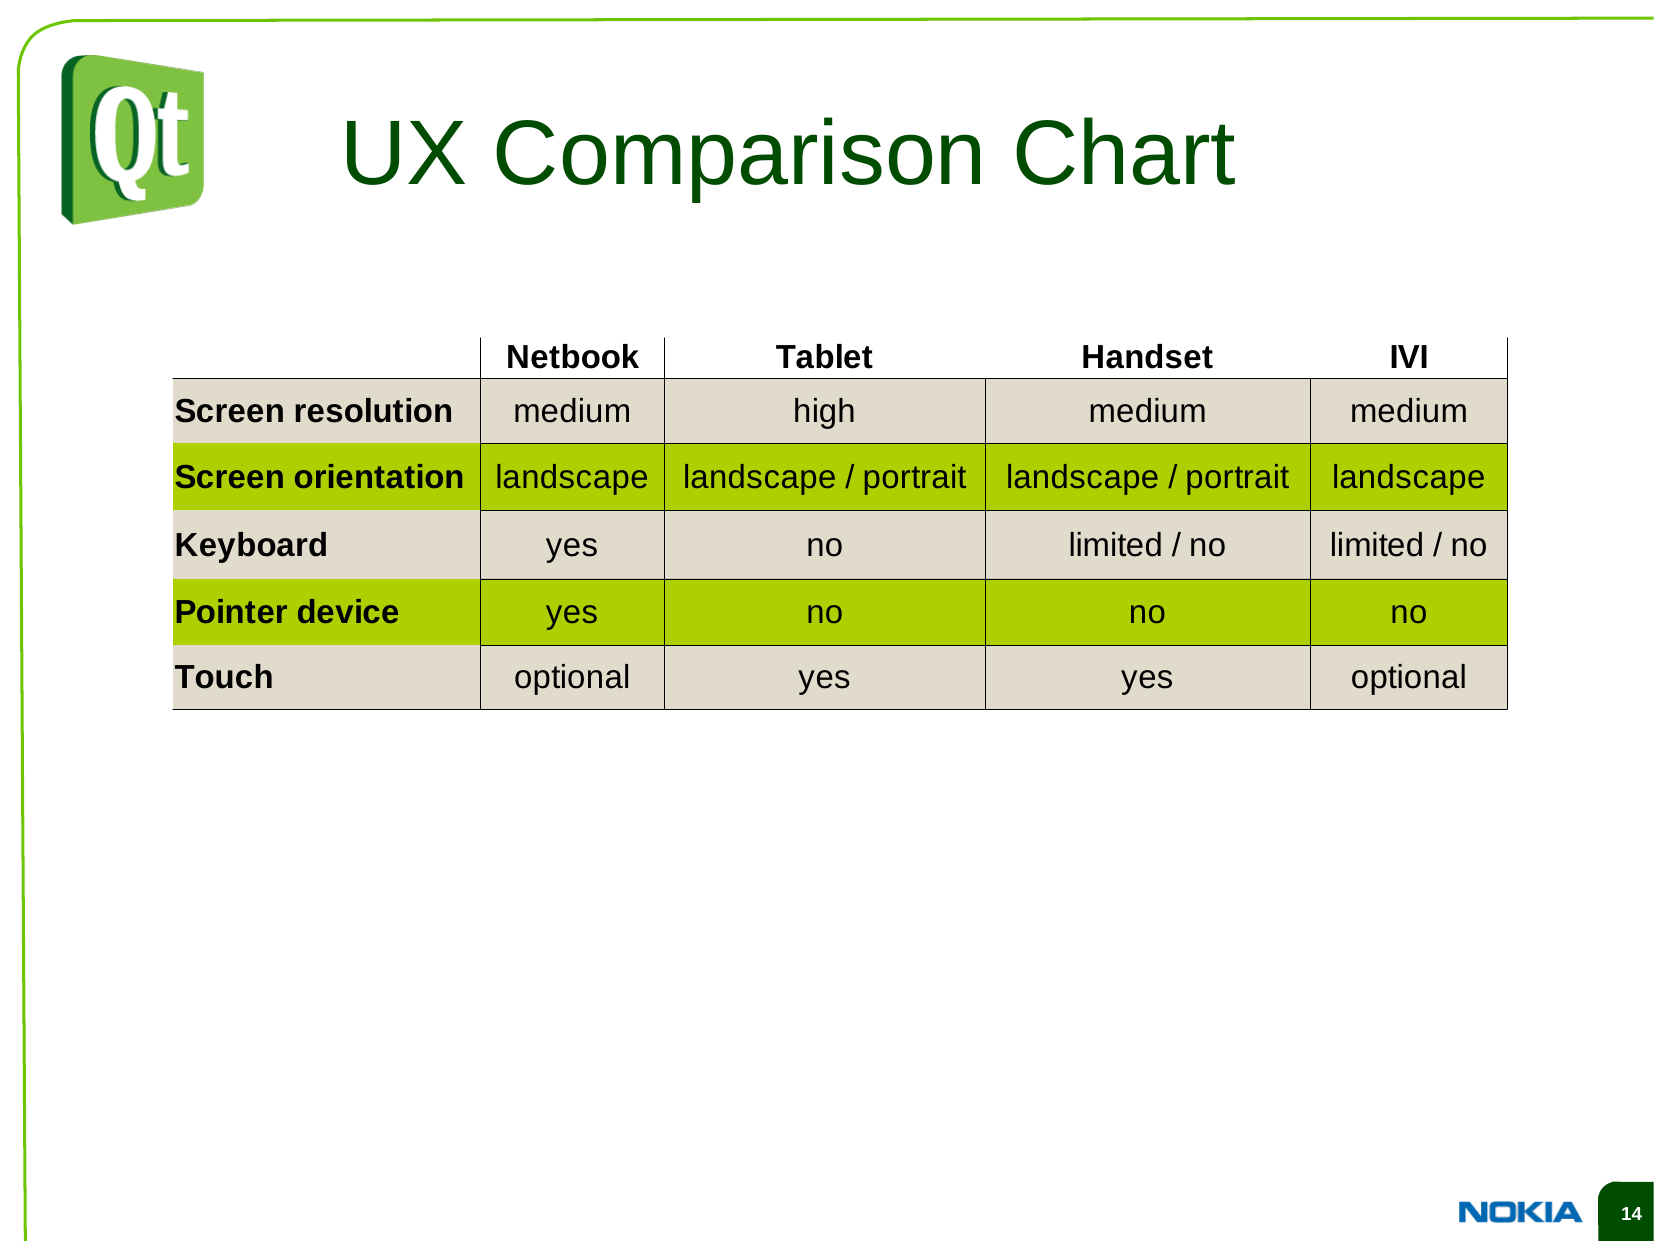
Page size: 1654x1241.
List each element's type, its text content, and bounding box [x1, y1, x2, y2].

chart [172, 337, 1642, 1160]
title UX Comparison Chart [251, 49, 1327, 257]
picture [1459, 1201, 1583, 1223]
picture [61, 55, 204, 225]
